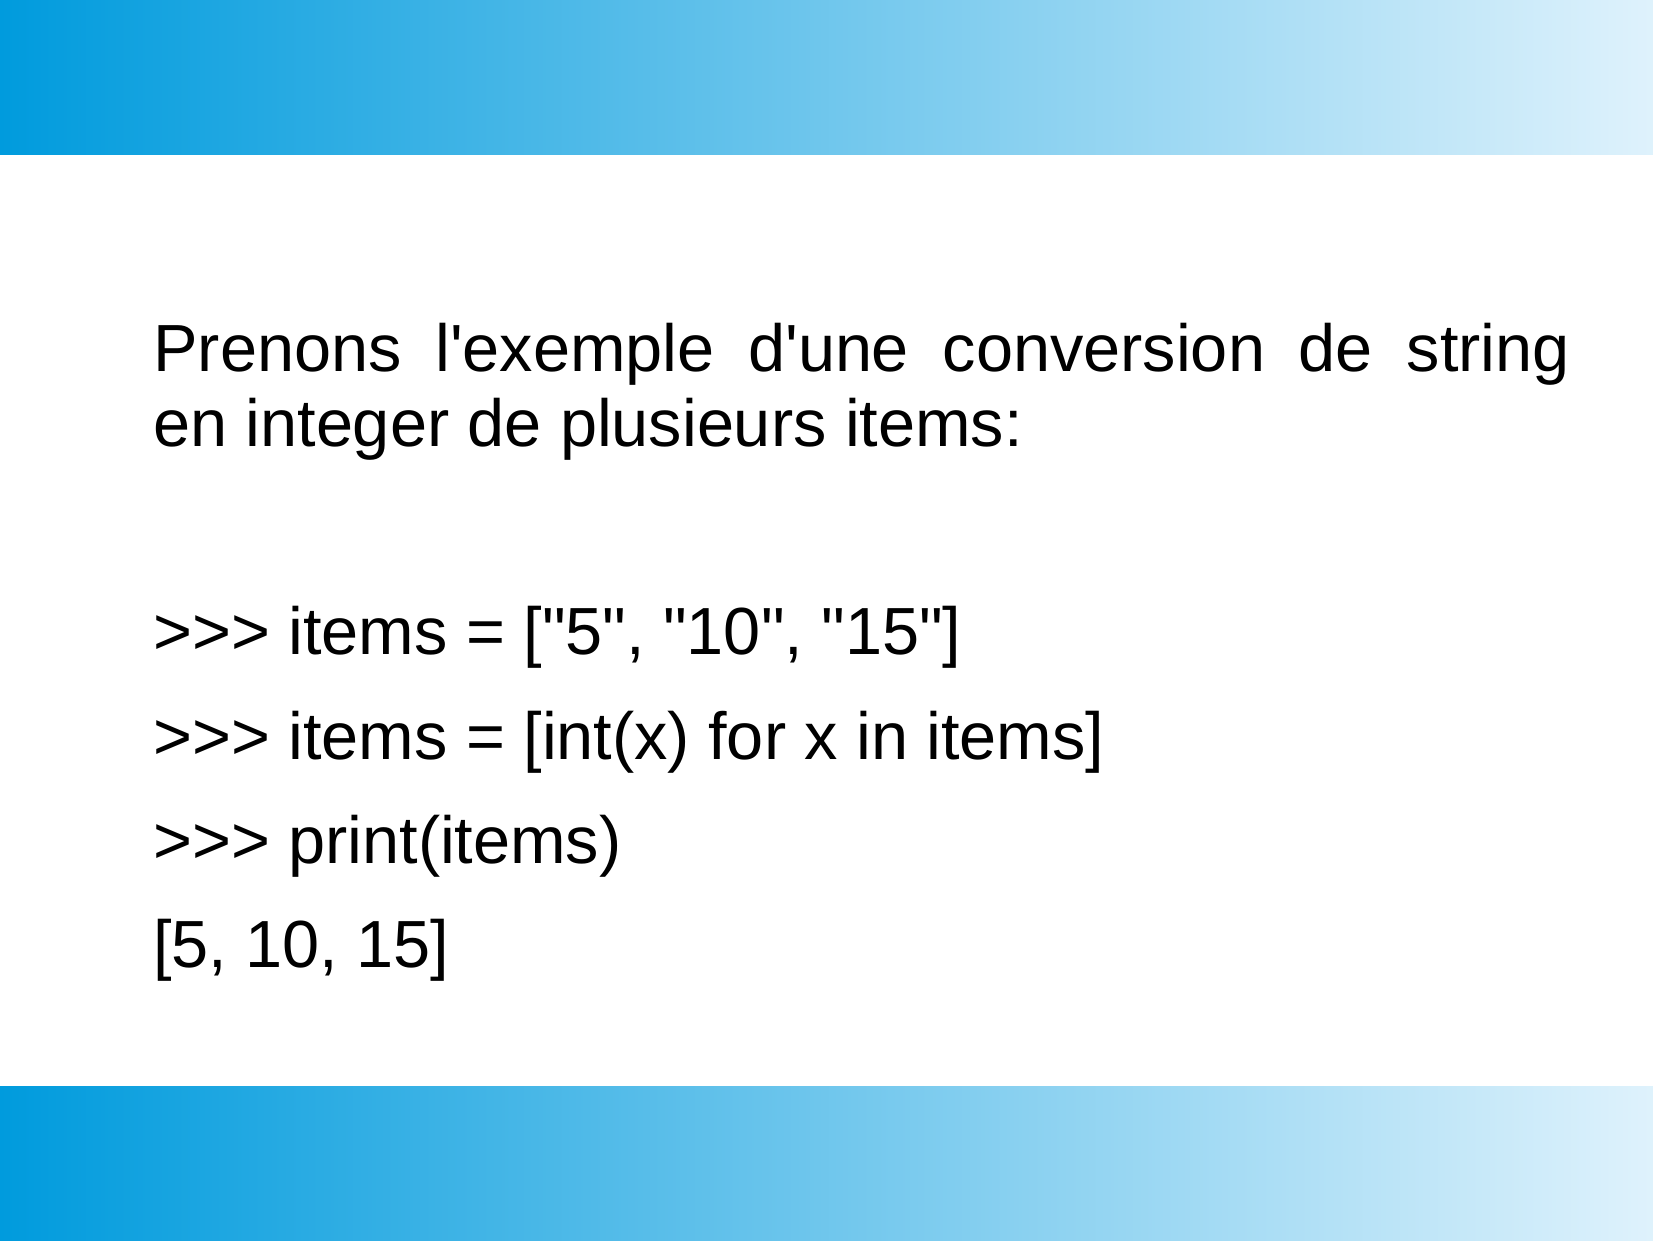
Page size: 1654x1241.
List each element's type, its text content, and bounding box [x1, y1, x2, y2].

subtitle Prenons l'exemple d'une conversion de string en integer de plusieurs items: >>> items = ["5", "10", "15"] >>> items = [int(x) for x in items] >>> print(items) [5, 10, 15] [82, 147, 1571, 1146]
